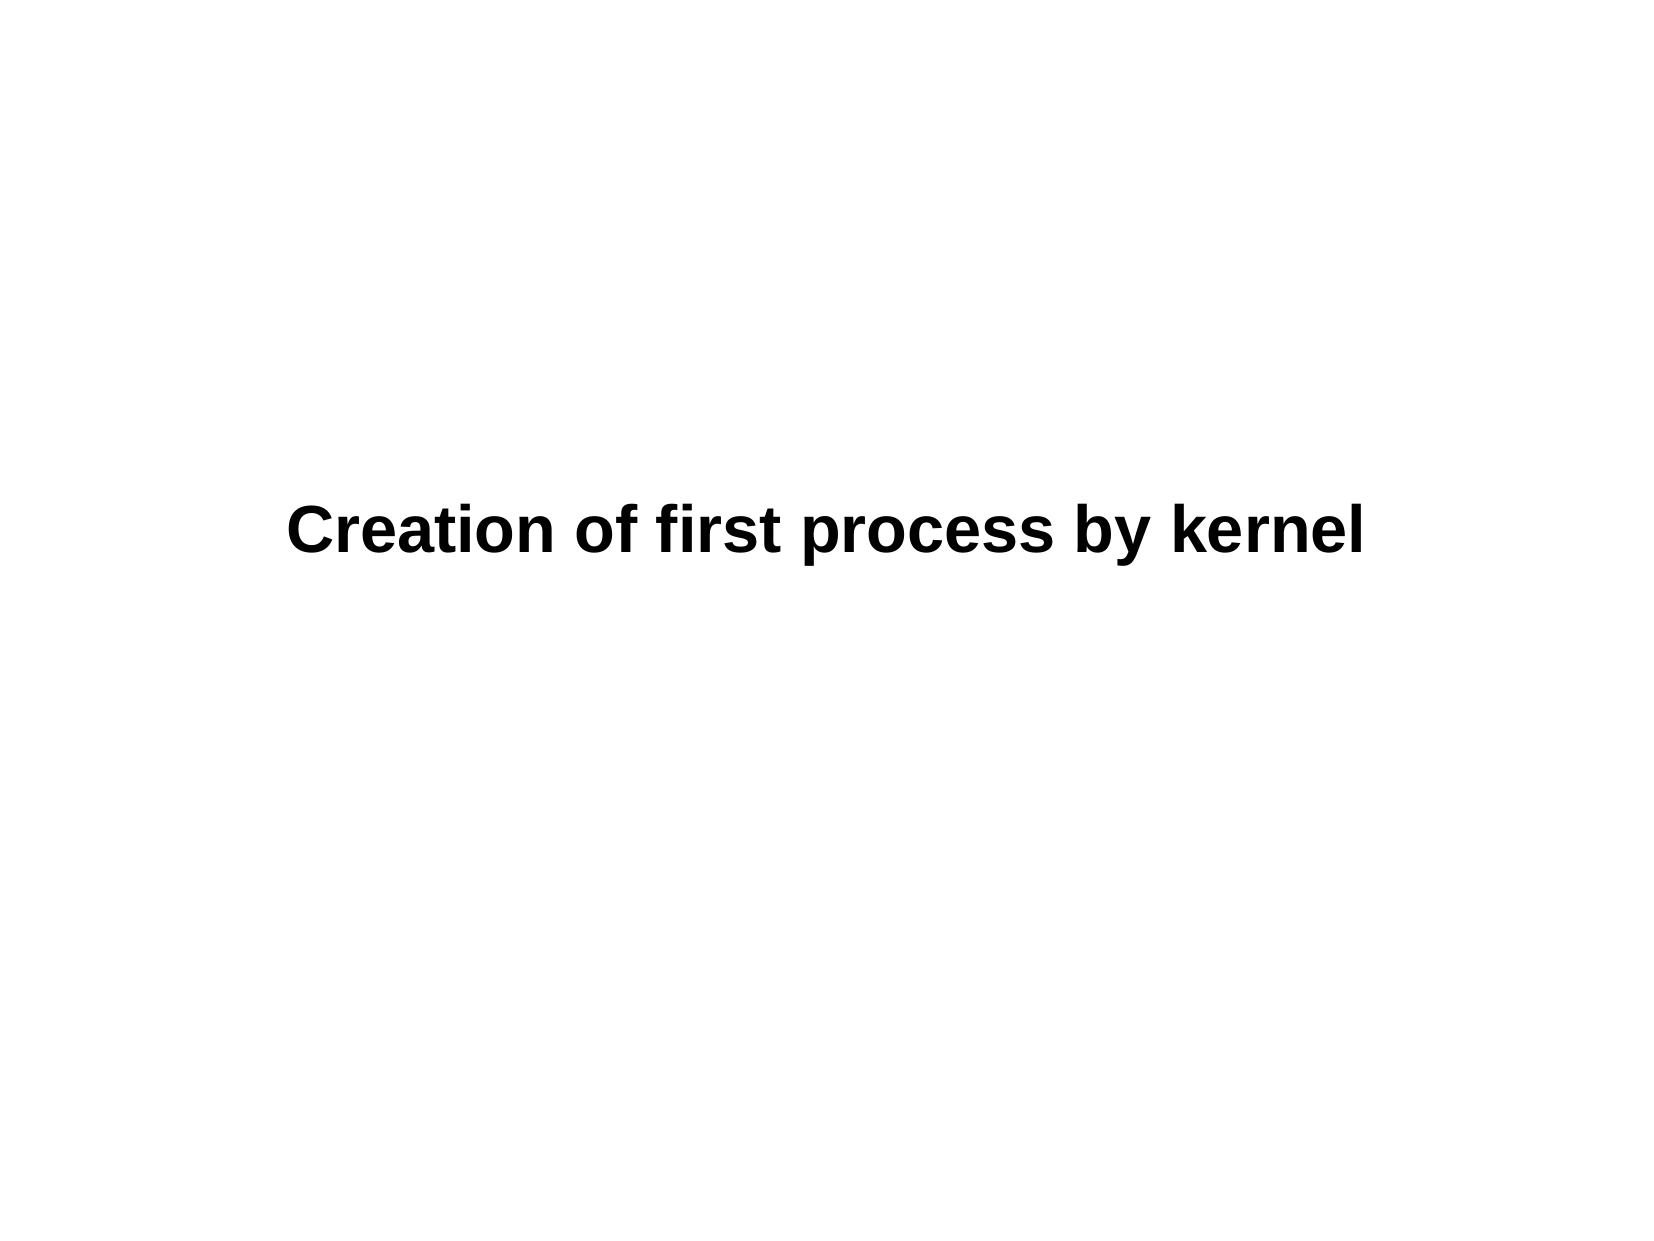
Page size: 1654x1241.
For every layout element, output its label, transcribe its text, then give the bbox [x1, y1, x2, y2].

subtitle Creation of first process by kernel [82, 49, 1571, 1010]
